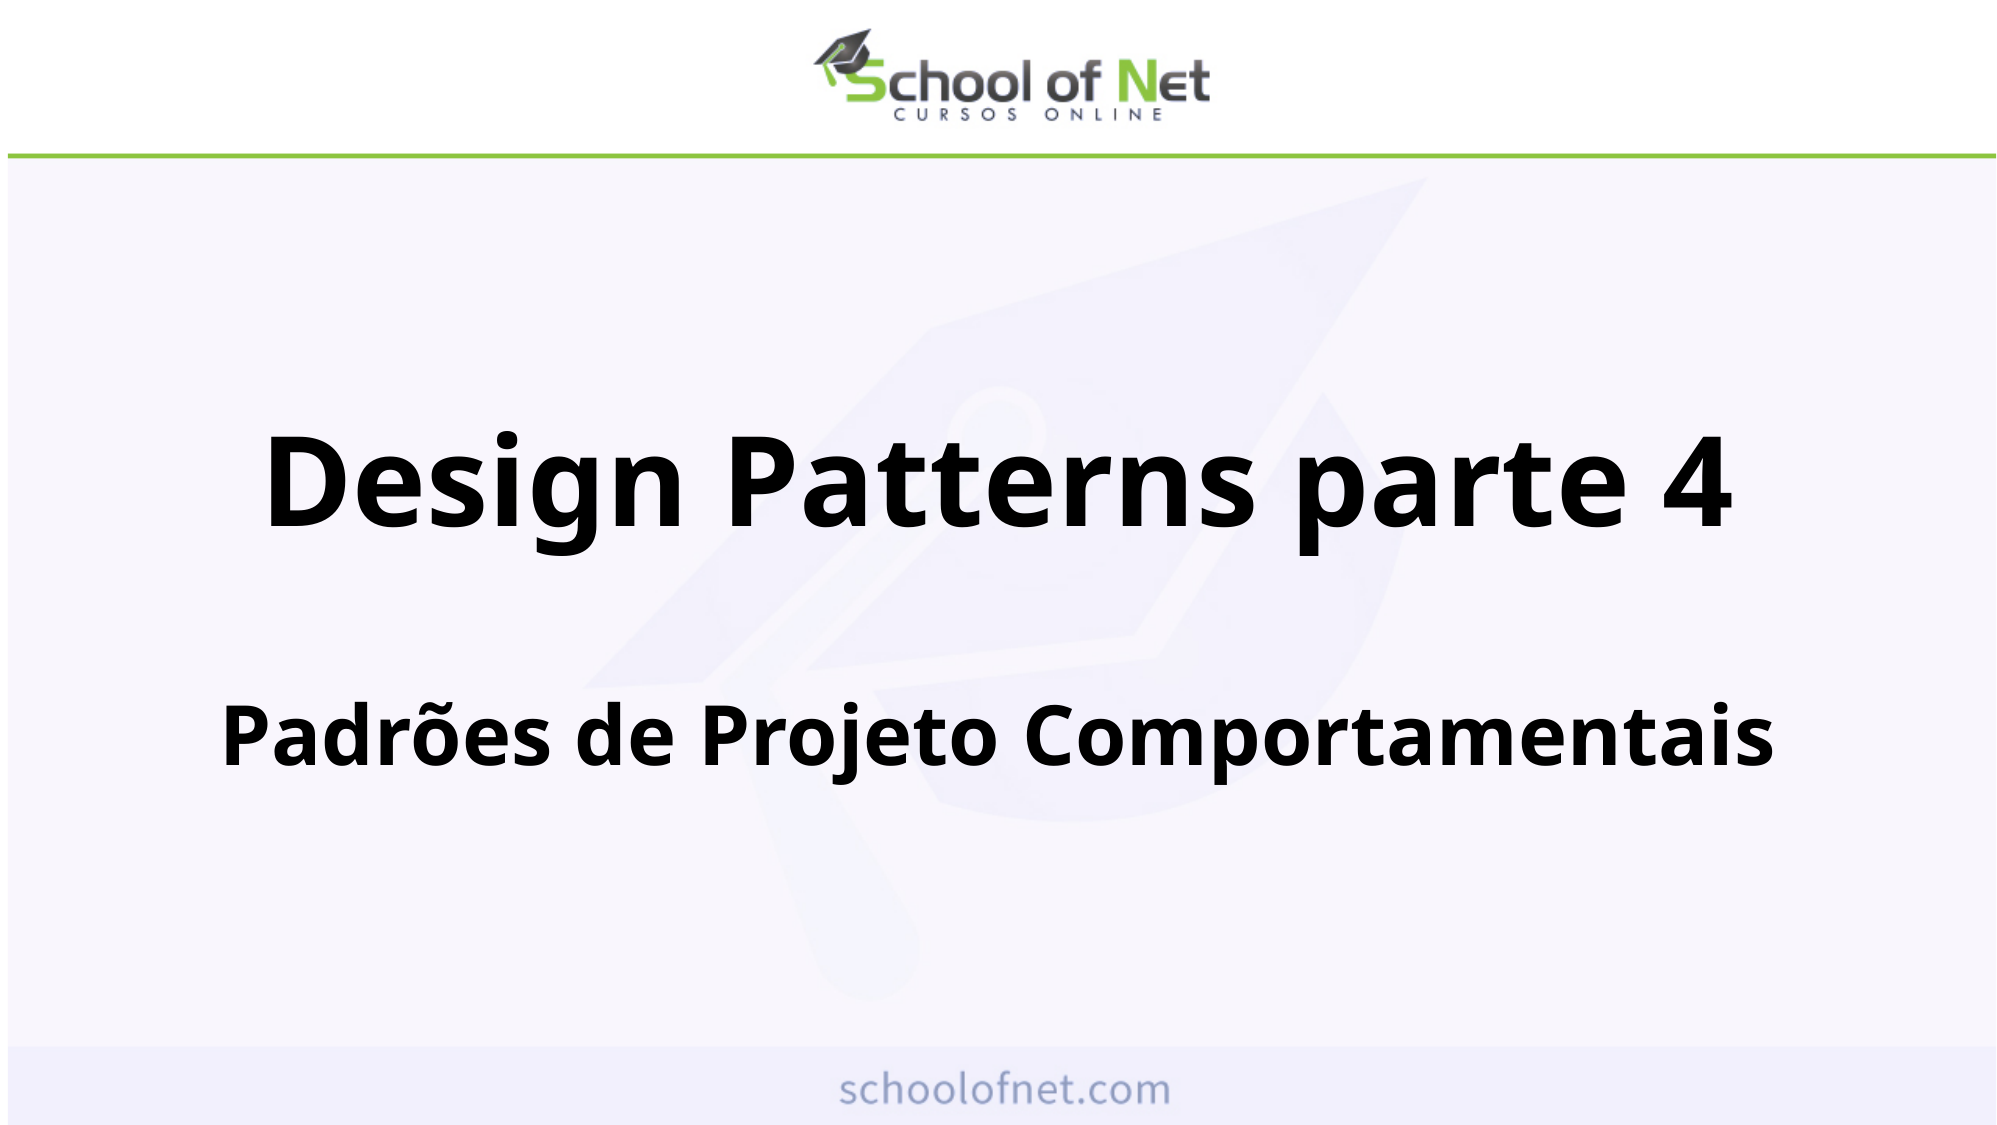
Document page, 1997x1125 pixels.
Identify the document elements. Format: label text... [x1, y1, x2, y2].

picture [7, 5, 1997, 1125]
title Design Patterns parte 4 Padrões de Projeto Comportamentais [99, 413, 1897, 770]
